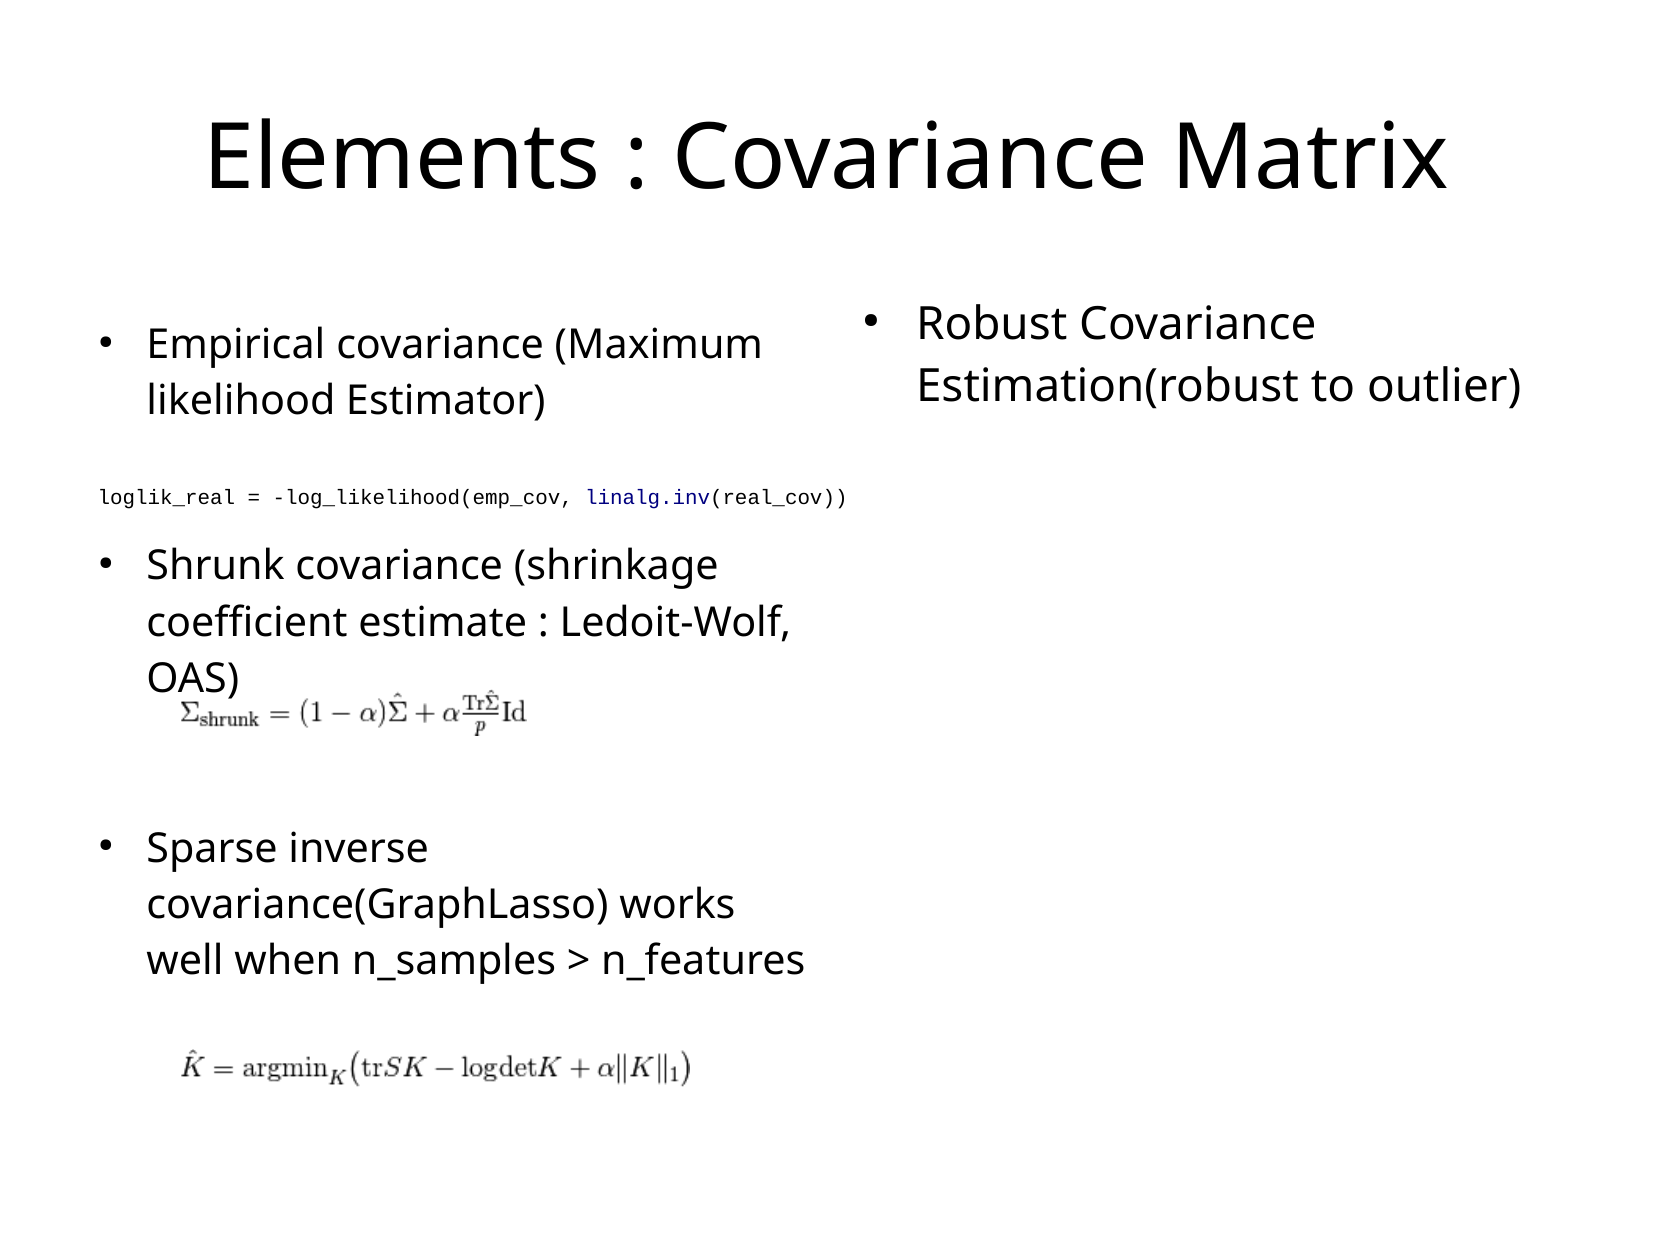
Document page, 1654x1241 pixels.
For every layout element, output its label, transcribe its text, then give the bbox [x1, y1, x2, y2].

text_box loglik_real = -log_likelihood(emp_cov, linalg.inv(real_cov)) [82, 480, 863, 519]
picture [180, 1049, 690, 1088]
list Empirical covariance (Maximum likelihood Estimator) Shrunk covariance (shrinkage coefficient estimate : Ledoit-Wolf, OAS) Sparse inverse covariance(GraphLasso) works well when n_samples > n_features [82, 315, 809, 480]
picture [180, 689, 527, 736]
list Robust Covariance Estimation(robust to outlier) [845, 290, 1572, 1010]
title Elements : Covariance Matrix [82, 49, 1571, 257]
list Empirical covariance (Maximum likelihood Estimator) Shrunk covariance (shrinkage coefficient estimate : Ledoit-Wolf, OAS) Sparse inverse covariance(GraphLasso) works well when n_samples > n_features [82, 519, 809, 1035]
